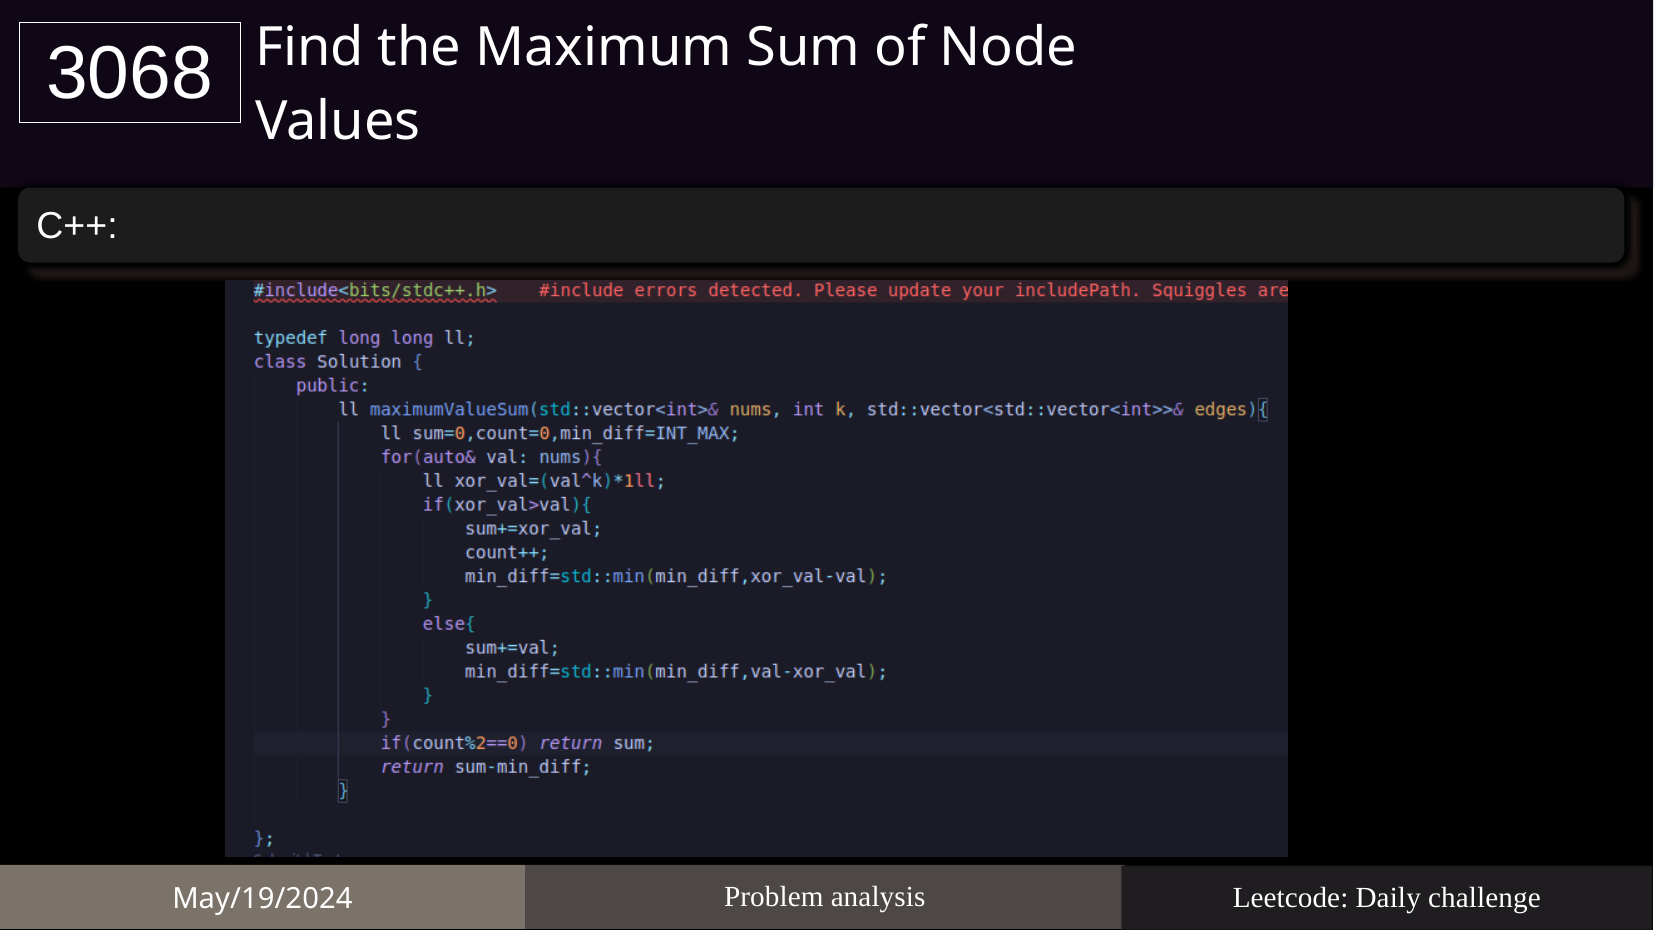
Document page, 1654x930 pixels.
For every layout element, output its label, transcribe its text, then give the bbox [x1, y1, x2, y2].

picture [225, 280, 1288, 857]
text_box C++: [17, 187, 1625, 263]
